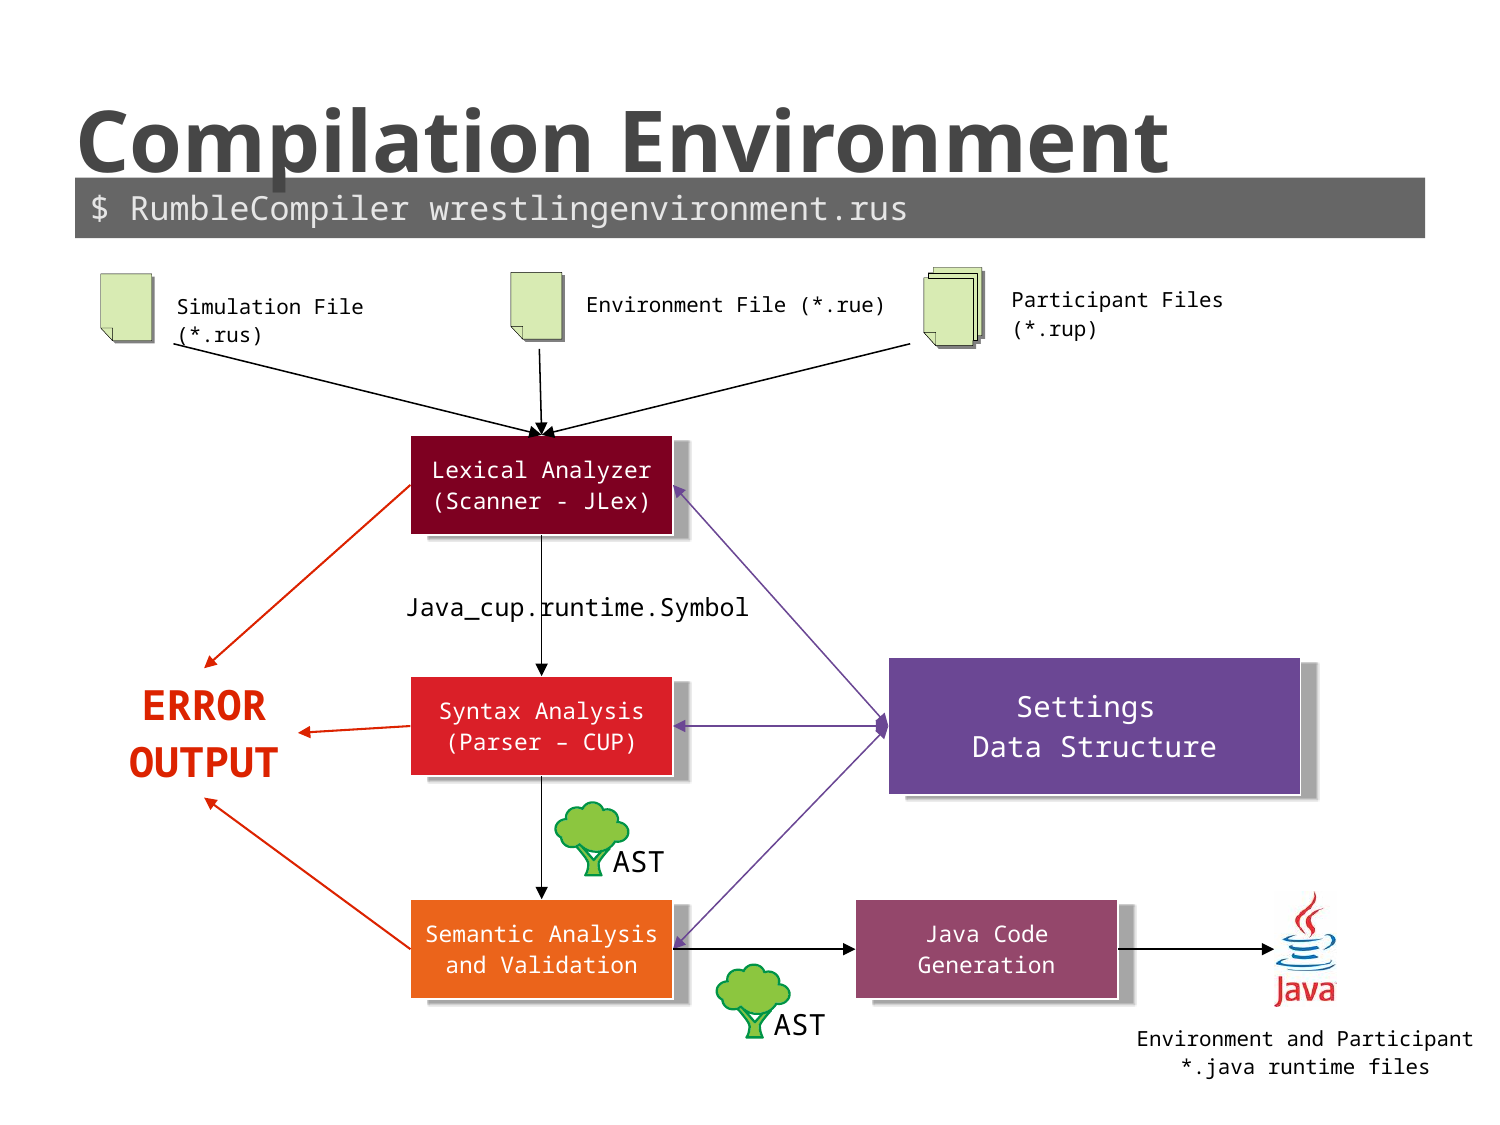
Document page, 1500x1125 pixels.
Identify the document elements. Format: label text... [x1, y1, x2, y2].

text_box Syntax Analysis (Parser – CUP)‏ [410, 676, 673, 776]
text_box Environment File (*.rue)‏ [571, 283, 921, 328]
picture [98, 272, 157, 346]
text_box Java_cup.runtime.Symbol [390, 581, 541, 632]
text_box Java_cup.runtime.Symbol [542, 581, 778, 632]
text_box Environment and Participant *.java runtime files [1099, 1016, 1500, 1089]
text_box AST [597, 834, 680, 885]
text_box Settings Data Structure [888, 657, 1301, 795]
picture [1274, 891, 1337, 1008]
picture [921, 265, 988, 352]
text_box ERROR OUTPUT [110, 668, 298, 798]
picture [509, 270, 567, 344]
text_box Simulation File (*.rus)‏ [161, 284, 475, 357]
text_box Semantic Analysis and Validation [410, 899, 673, 1000]
title Compilation Environment [75, 34, 1426, 243]
picture [554, 801, 630, 877]
text_box Java Code Generation [855, 899, 1118, 1000]
text_box Participant Files (*.rup)‏ [996, 277, 1335, 351]
text_box Lexical Analyzer (Scanner - JLex)‏ [410, 434, 673, 535]
text_box AST [758, 996, 841, 1047]
picture [715, 963, 791, 1039]
